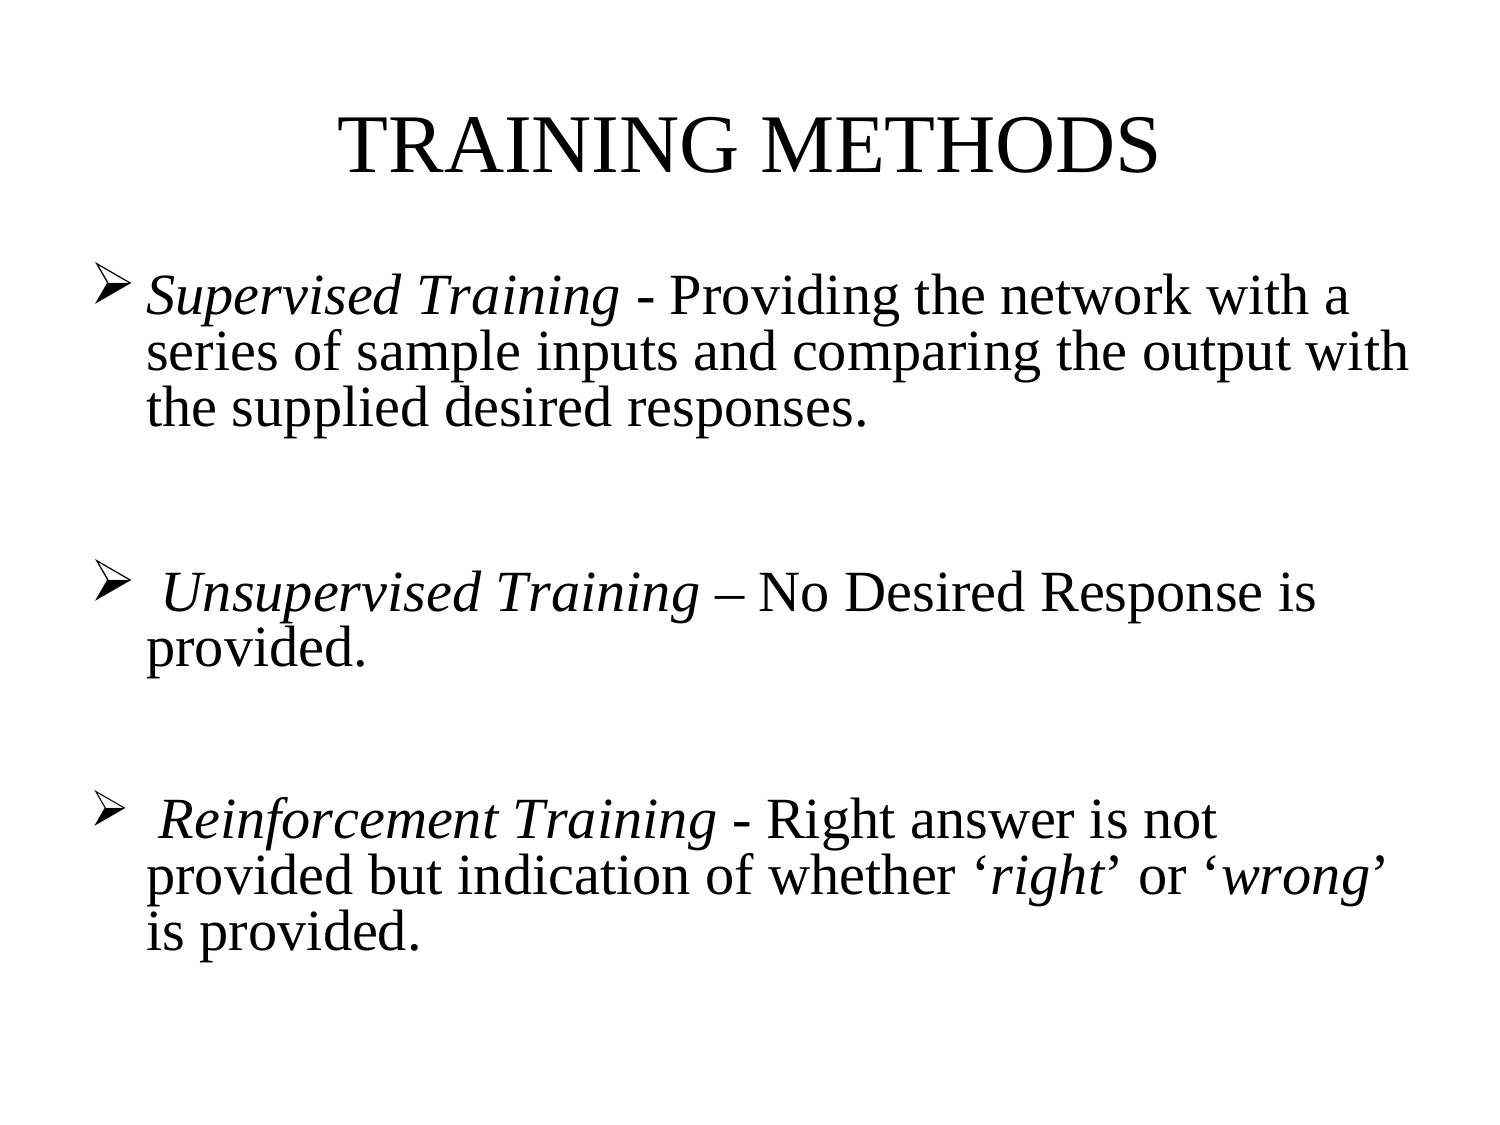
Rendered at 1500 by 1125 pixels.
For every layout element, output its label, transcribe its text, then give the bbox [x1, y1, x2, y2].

list Supervised Training - Providing the network with a series of sample inputs and comparing the output with the supplied desired responses. Unsupervised Training – No Desired Response is provided. Reinforcement Training - Right answer is not provided but indication of whether ‘right’ or ‘wrong’ is provided. [75, 262, 1426, 1005]
title TRAINING METHODS [75, 45, 1426, 233]
